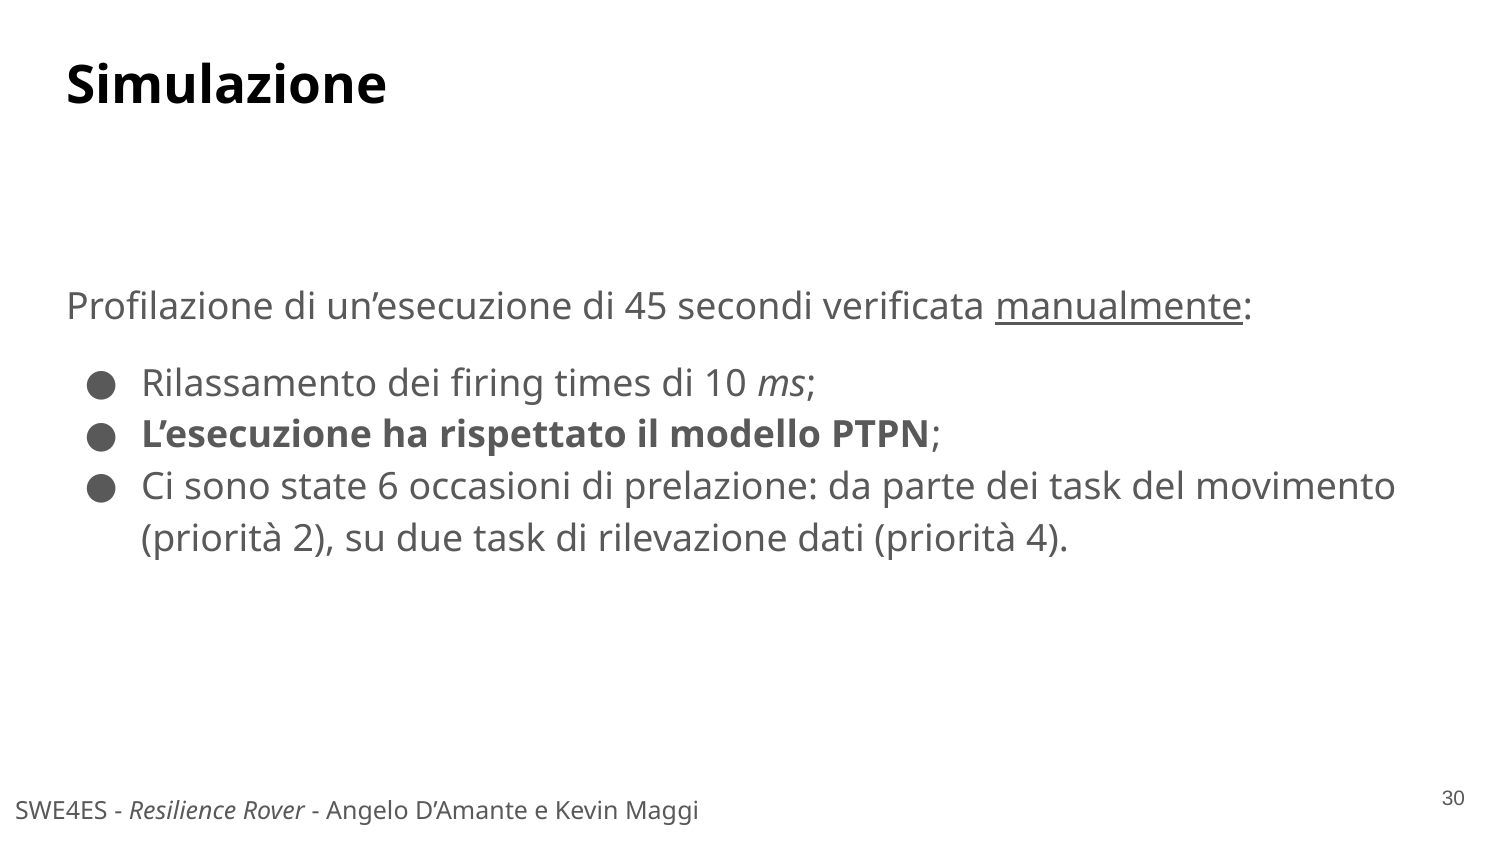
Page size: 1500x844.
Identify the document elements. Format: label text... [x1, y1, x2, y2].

title Simulazione [51, 35, 1449, 130]
list Profilazione di un’esecuzione di 45 secondi verificata manualmente: Rilassamento dei firing times di 10 ms; L’esecuzione ha rispettato il modello PTPN; Ci sono state 6 occasioni di prelazione: da parte dei task del movimento (priorità 2), su due task di rilevazione dati (priorità 4). [51, 260, 1449, 750]
slide_number <number> [1389, 764, 1480, 830]
